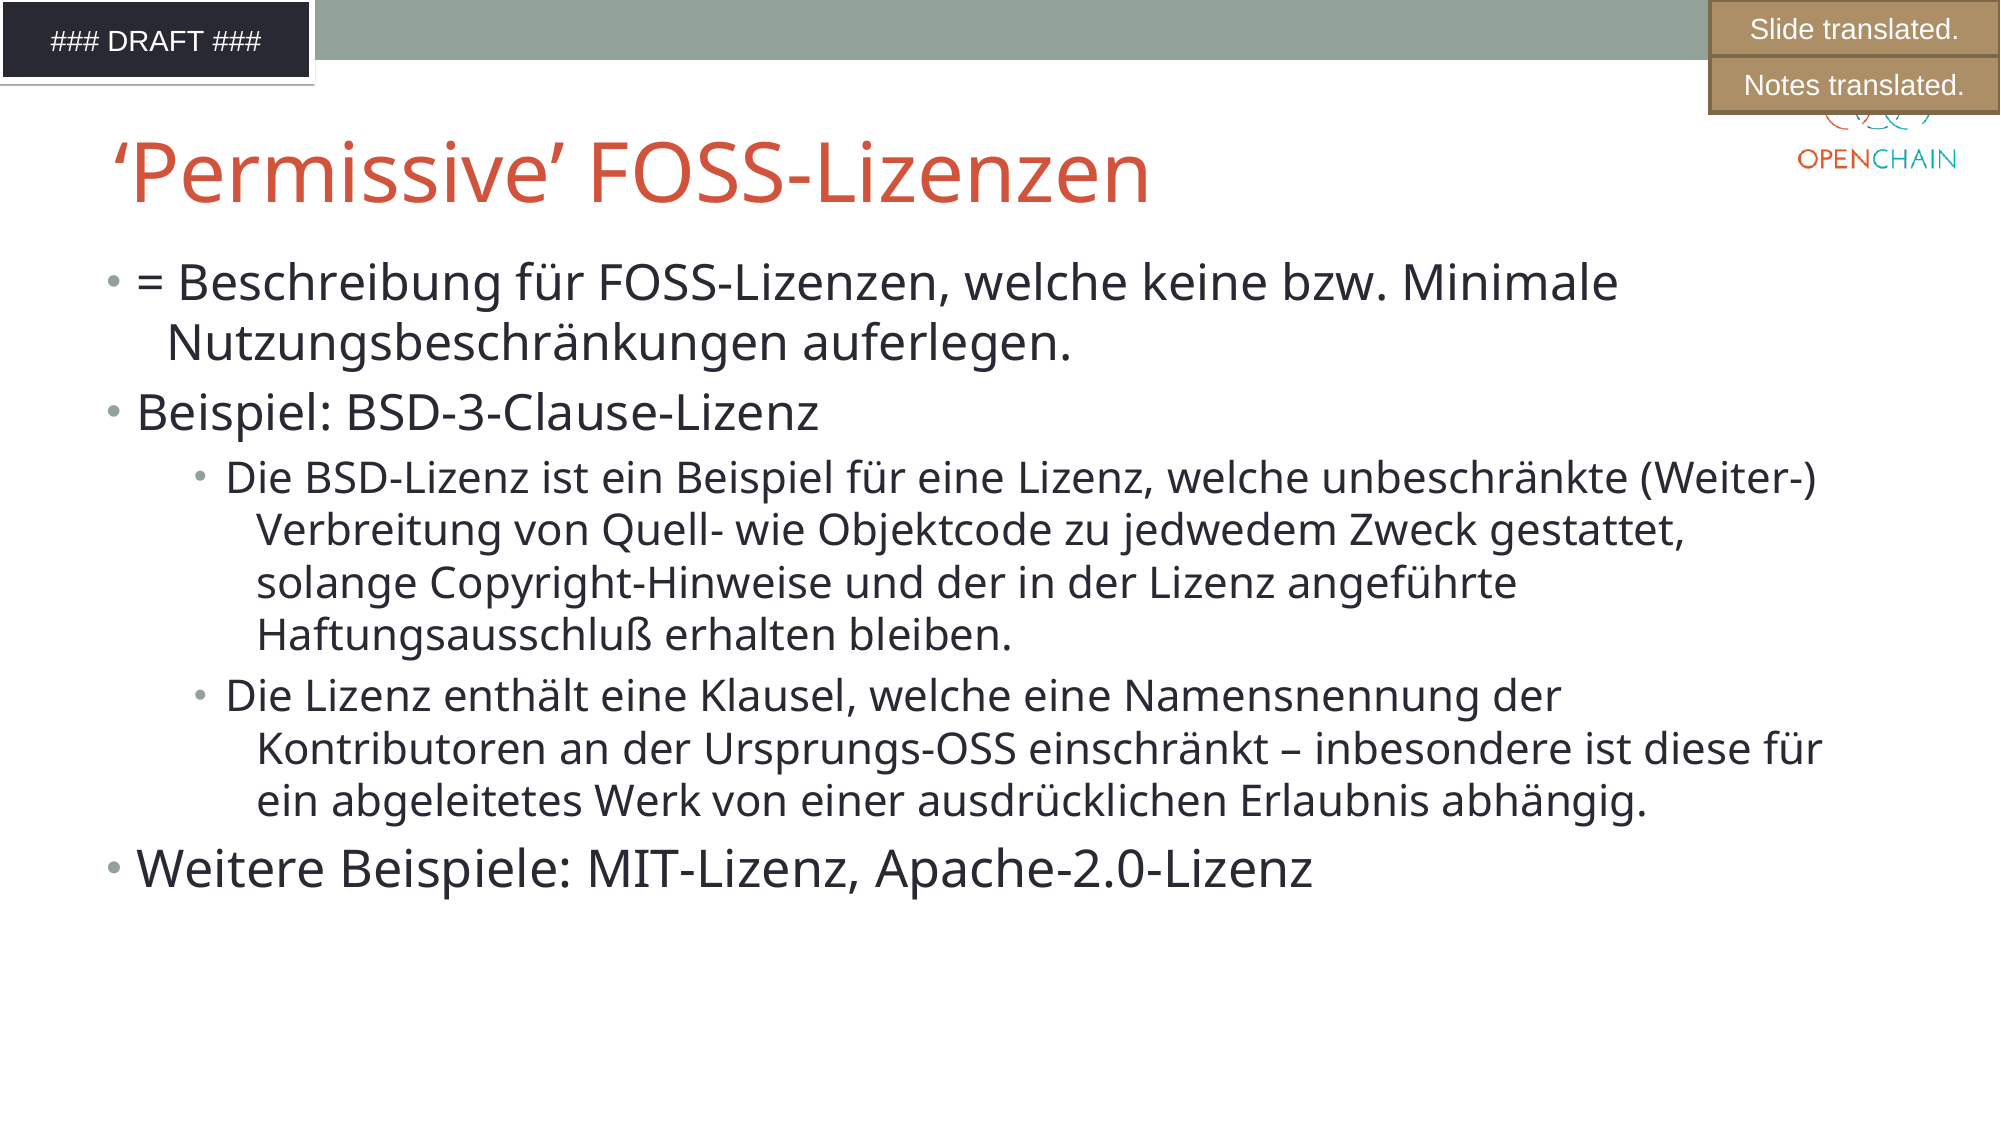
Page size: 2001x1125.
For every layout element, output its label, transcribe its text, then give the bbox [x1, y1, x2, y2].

text_box Slide translated. [1710, 0, 2000, 56]
title ‘Permissive’ FOSS-Lizenzen [99, 87, 1900, 251]
text_box Notes translated. [1710, 56, 2000, 113]
list = Beschreibung für FOSS-Lizenzen, welche keine bzw. Minimale Nutzungsbeschränkungen auferlegen. Beispiel: BSD-3-Clause-Lizenz Die BSD-Lizenz ist ein Beispiel für eine Lizenz, welche unbeschränkte (Weiter-) Verbreitung von Quell- wie Objektcode zu jedwedem Zweck gestattet, solange Copyright-Hinweise und der in der Lizenz angeführte Haftungsausschluß erhalten bleiben. Die Lizenz enthält eine Klausel, welche eine Namensnennung der Kontributoren an der Ursprungs-OSS einschränkt – inbesondere ist diese für ein abgeleitetes Werk von einer ausdrücklichen Erlaubnis abhängig. Weitere Beispiele: MIT-Lizenz, Apache-2.0-Lizenz [91, 243, 1863, 1093]
